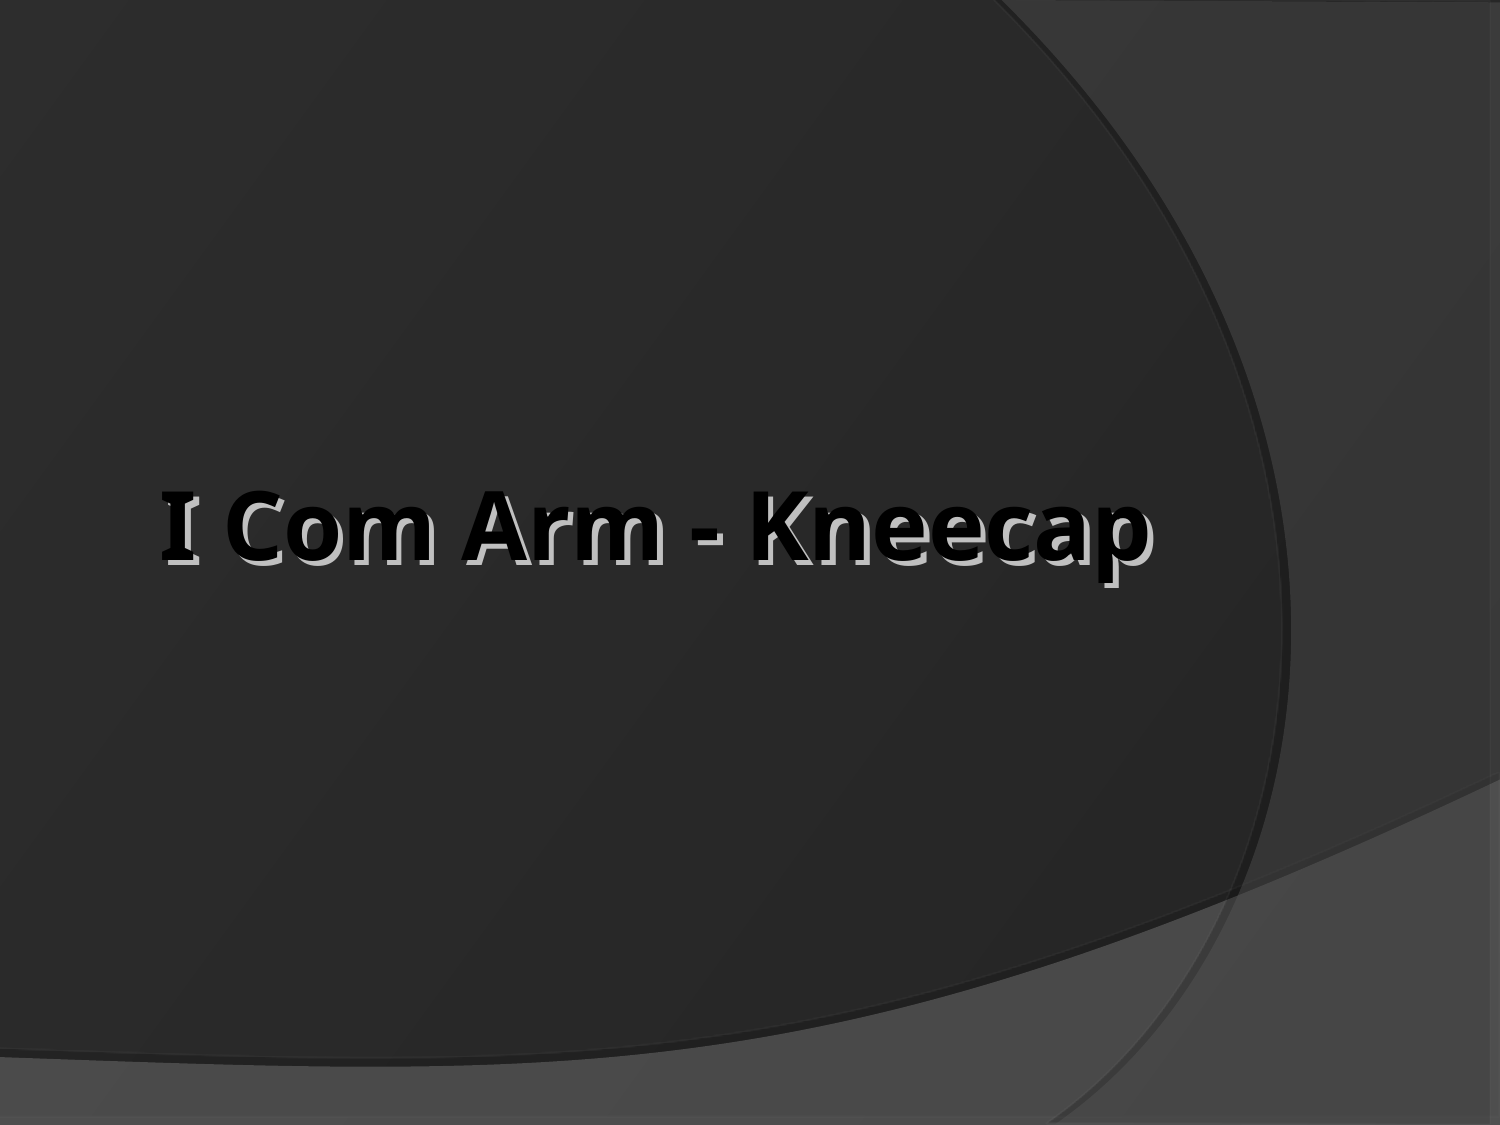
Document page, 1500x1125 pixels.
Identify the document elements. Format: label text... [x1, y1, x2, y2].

title I Com Arm - Kneecap [152, 457, 1216, 835]
